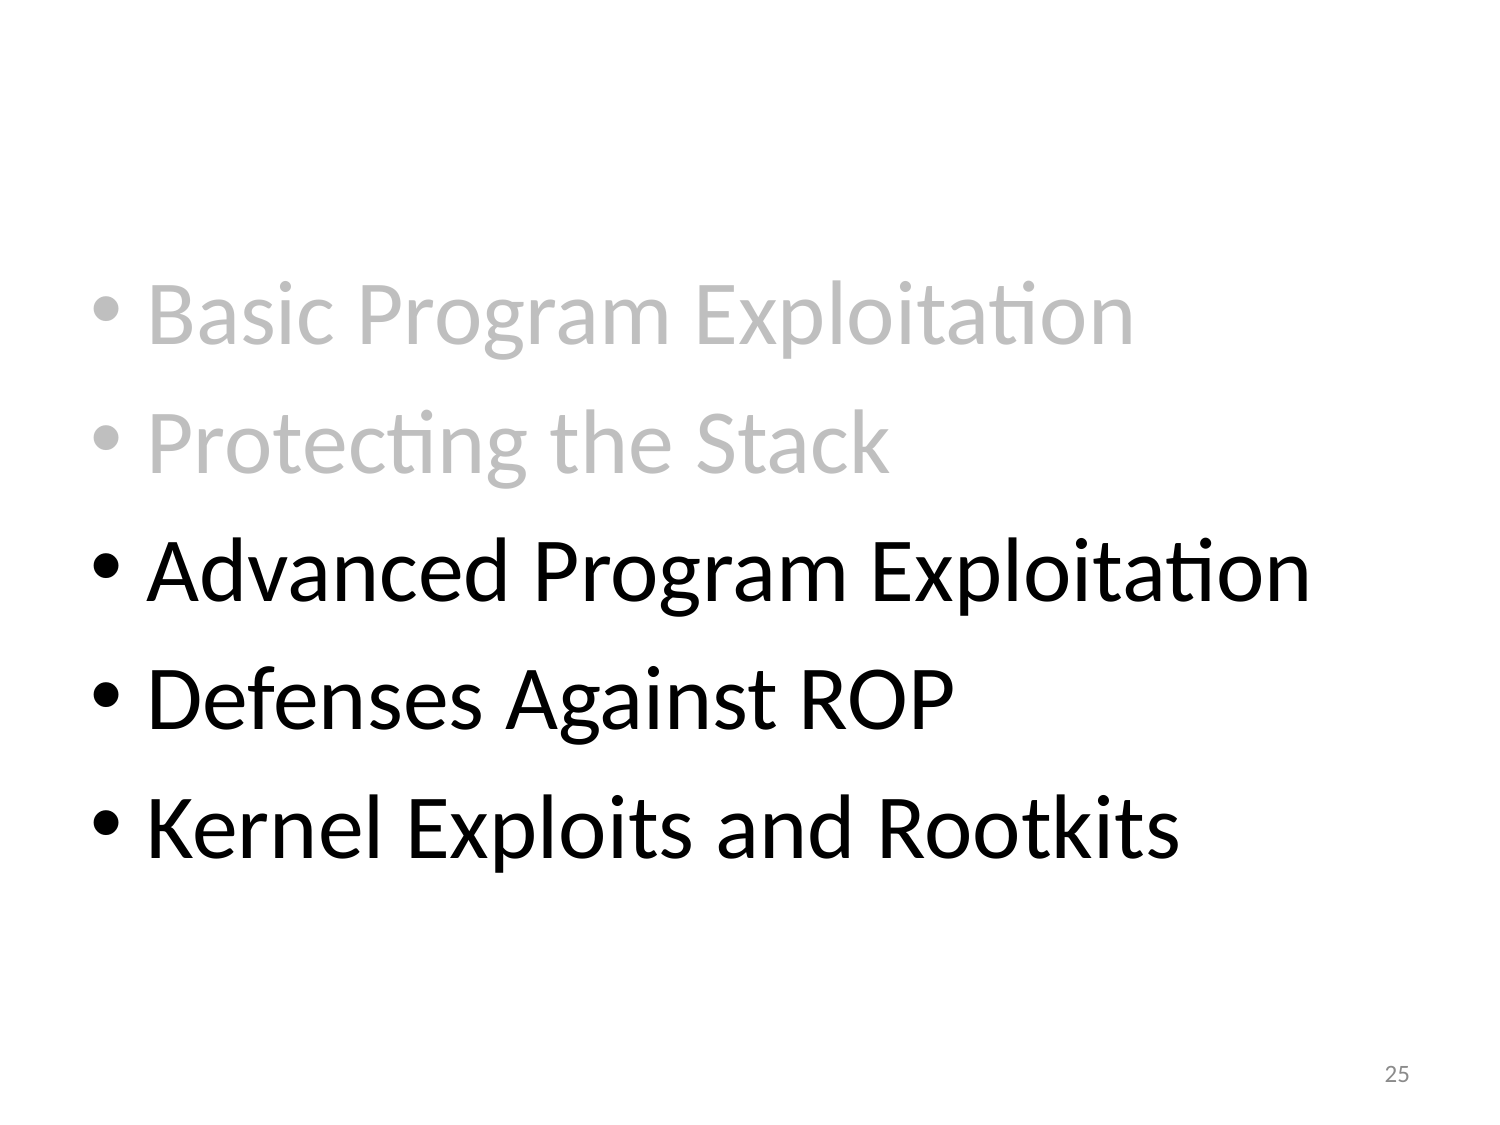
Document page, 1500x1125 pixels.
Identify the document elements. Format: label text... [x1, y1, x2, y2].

slide_number <number> [1074, 1042, 1425, 1103]
list Basic Program Exploitation Protecting the Stack Advanced Program Exploitation Defenses Against ROP Kernel Exploits and Rootkits [75, 47, 1425, 1083]
